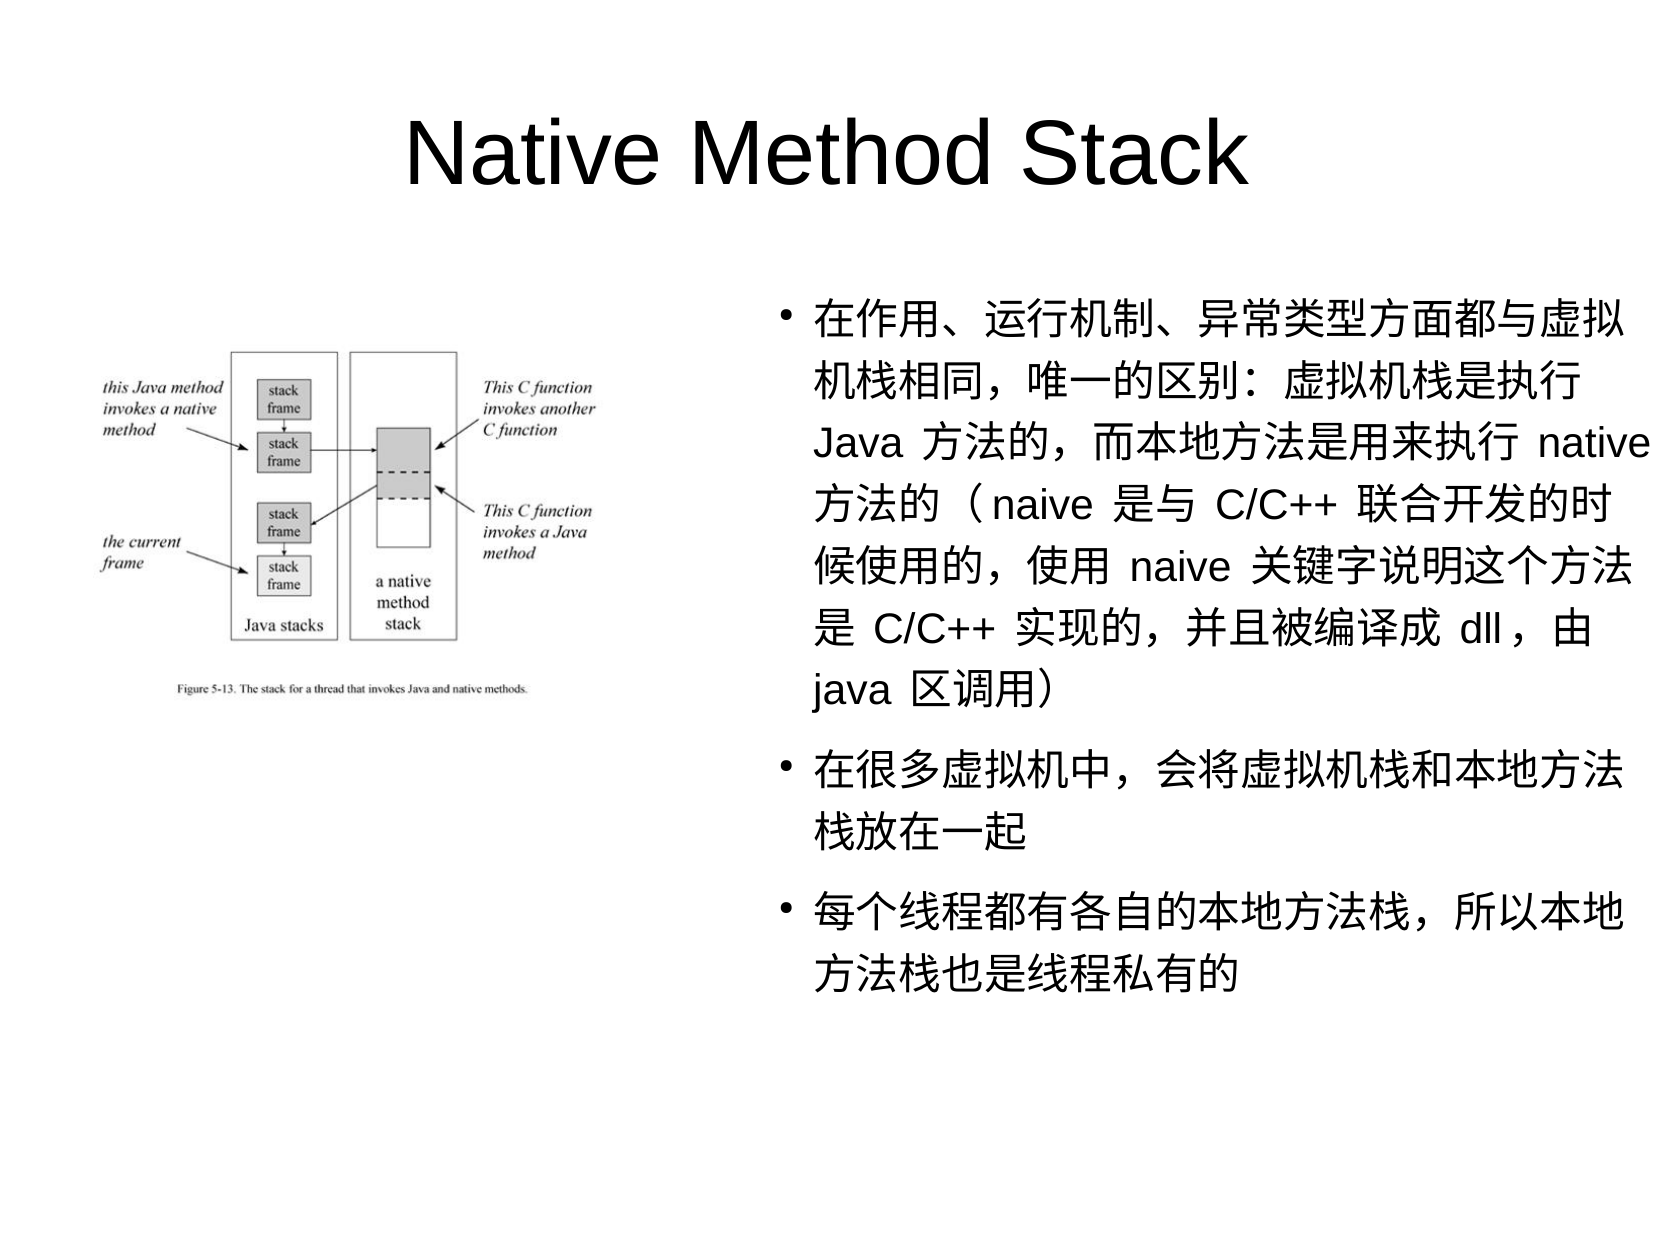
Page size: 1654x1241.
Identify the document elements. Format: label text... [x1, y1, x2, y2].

list 在作用、运行机制、异常类型方面都与虚拟机栈相同，唯一的区别：虚拟机栈是执行 Java 方法的，而本地方法是用来执行 native 方法的（naive 是与 C/C++ 联合开发的时候使用的，使用 naive 关键字说明这个方法是 C/C++ 实现的，并且被编译成 dll，由 java 区调用） 在很多虚拟机中，会将虚拟机栈和本地方法栈放在一起 每个线程都有各自的本地方法栈，所以本地方法栈也是线程私有的 [767, 284, 1654, 1004]
picture [4, 295, 733, 751]
title Native Method Stack [82, 49, 1571, 257]
